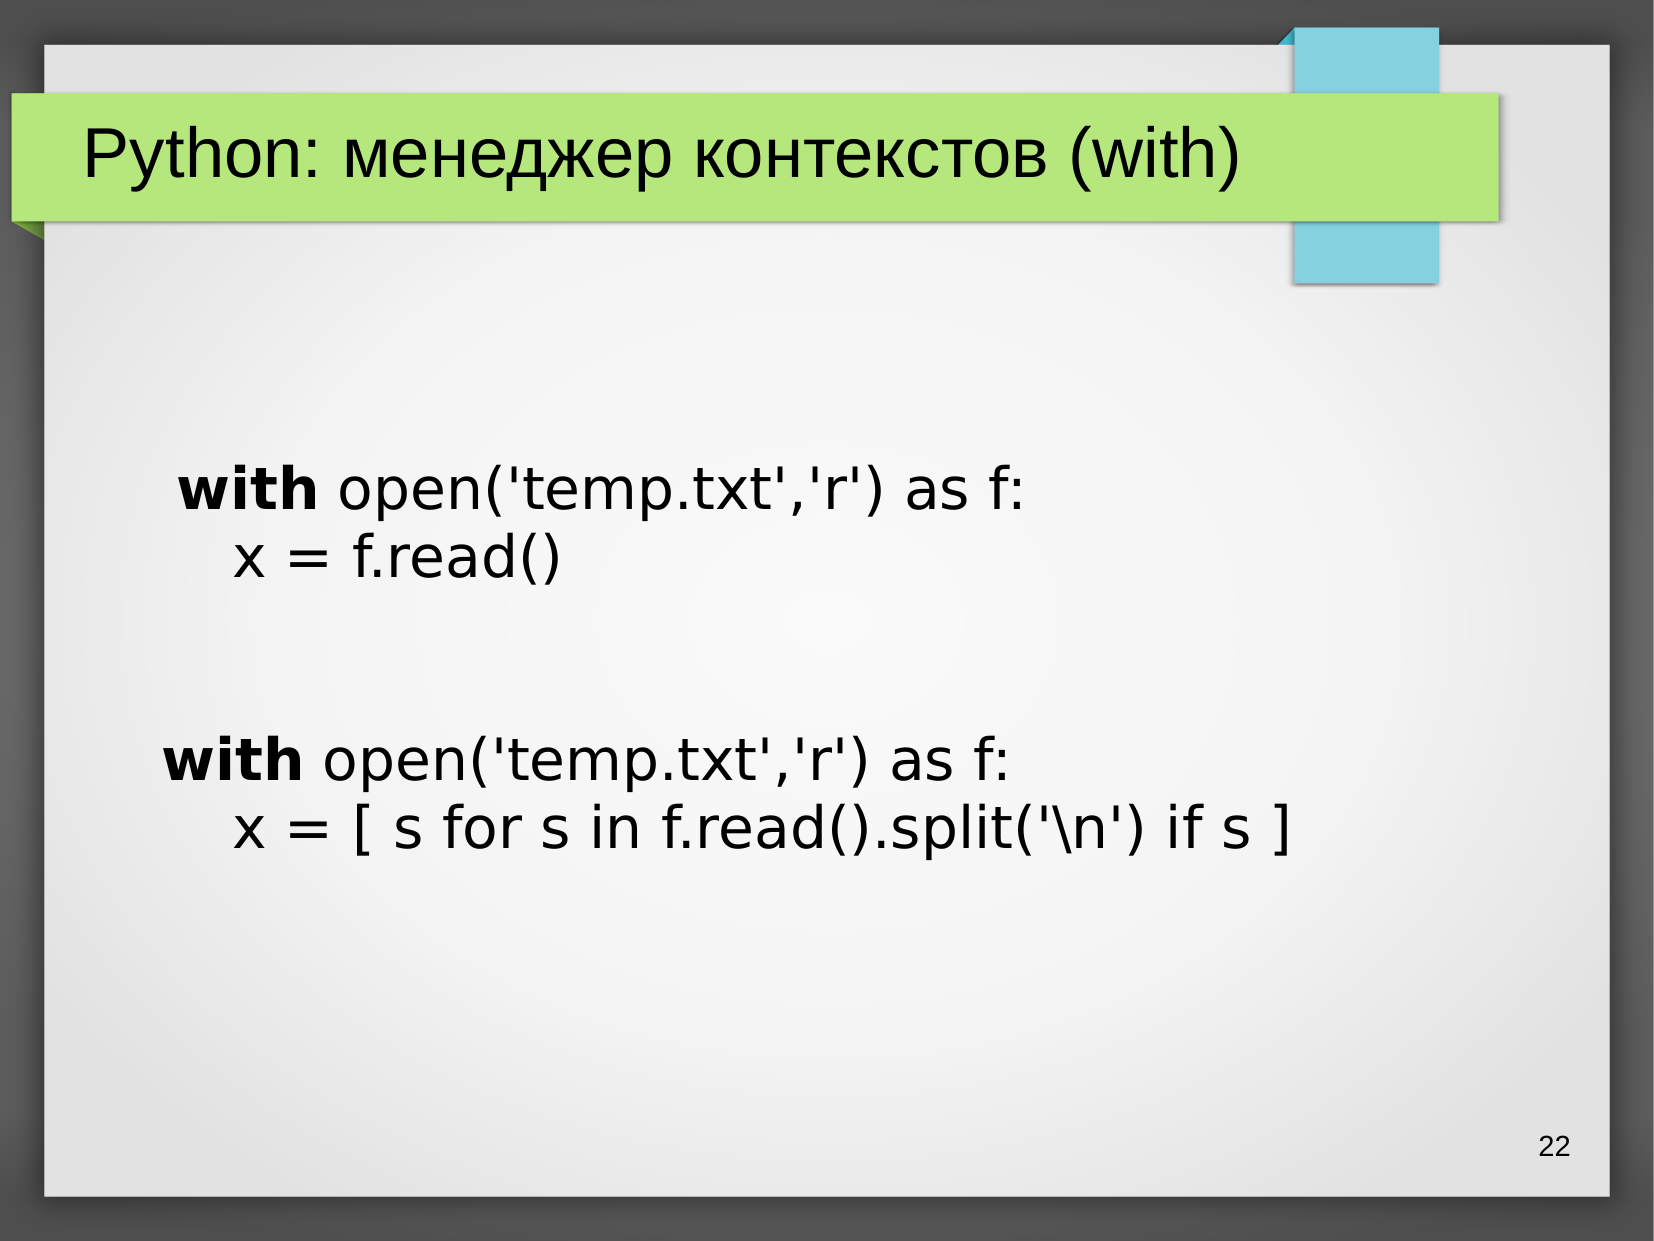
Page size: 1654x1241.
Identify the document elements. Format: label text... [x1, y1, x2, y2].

title Python: менеджер контекстов (with) [82, 49, 1571, 257]
text_box with open('temp.txt','r') as f: x = f.read() with open('temp.txt','r') as f: x = [ s for s in f.read().split('\n') if s ] [106, 380, 1512, 957]
picture [0, 0, 1654, 1241]
